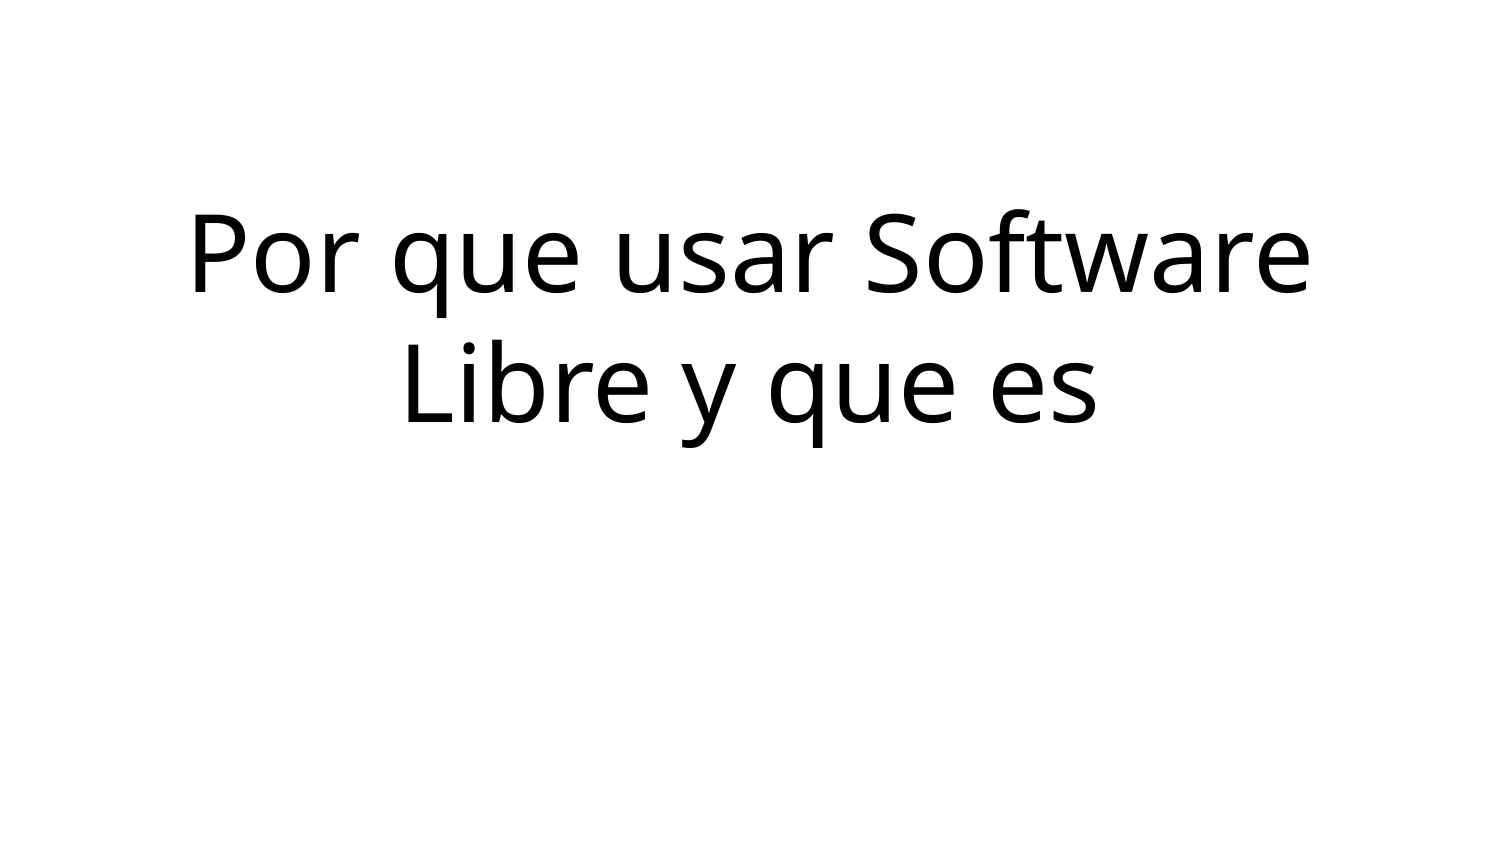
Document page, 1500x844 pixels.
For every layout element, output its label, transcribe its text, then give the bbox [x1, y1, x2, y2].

title Por que usar Software Libre y que es [51, 122, 1449, 459]
